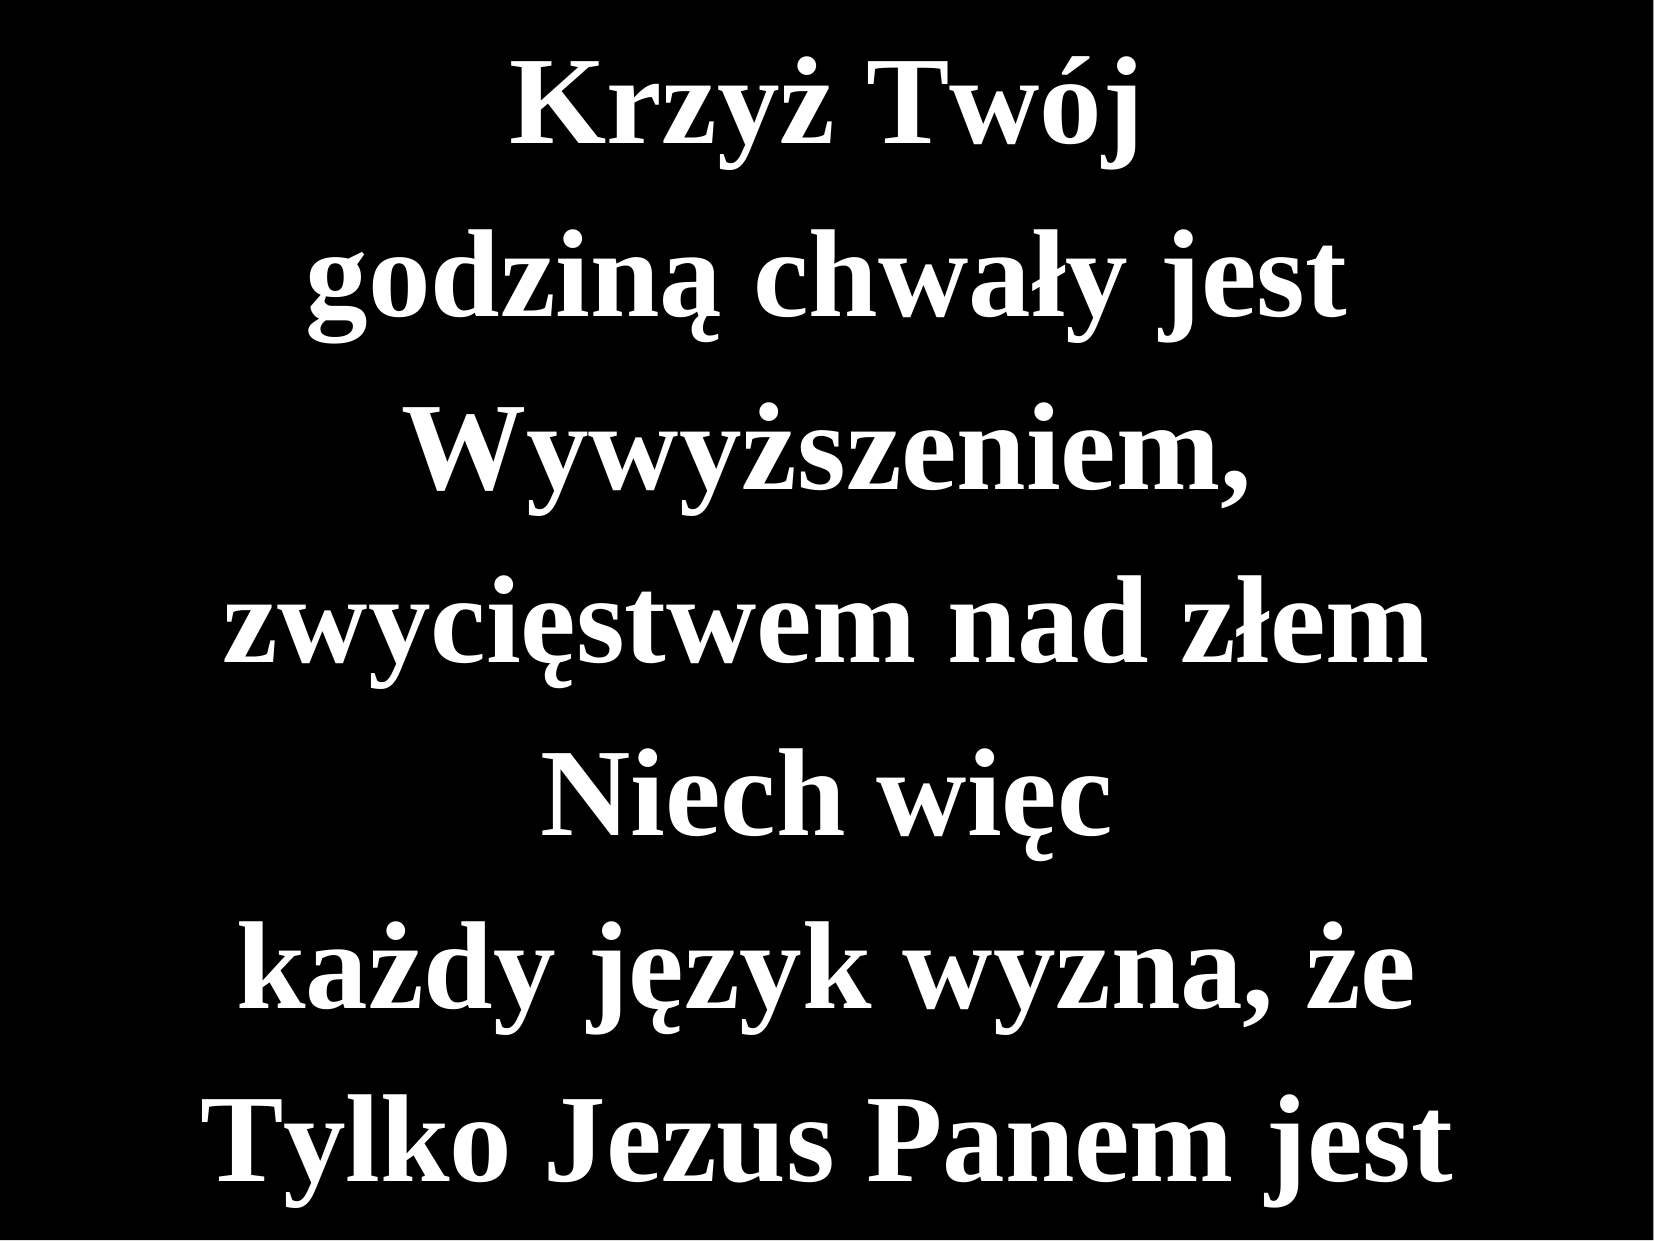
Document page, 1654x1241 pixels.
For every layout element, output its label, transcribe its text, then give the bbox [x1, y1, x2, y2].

title Krzyż Twój ppp godziną chwały jest ppp Wywyższeniem, ppp zwycięstwem nad złem ppp Niech więc ppp każdy język wyzna, że ppp Tylko Jezus Panem jest [0, 0, 1654, 1241]
